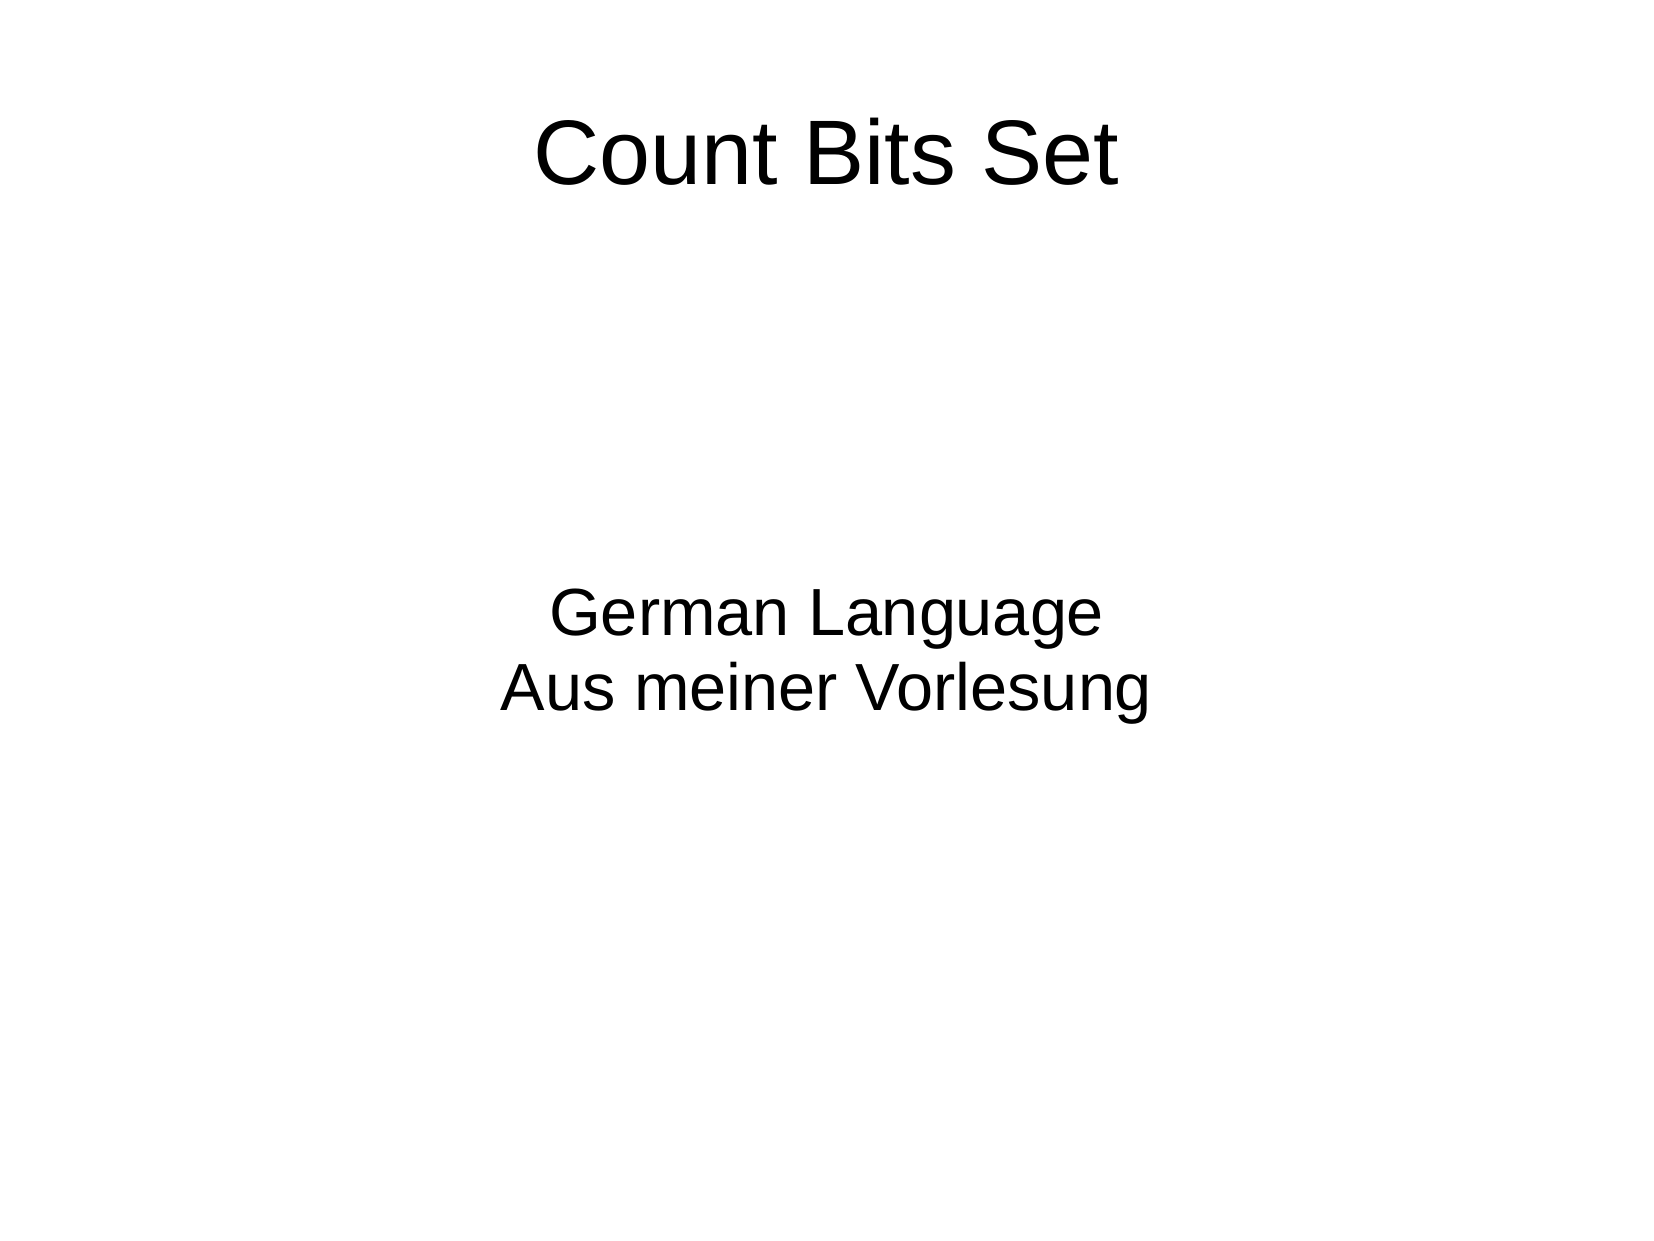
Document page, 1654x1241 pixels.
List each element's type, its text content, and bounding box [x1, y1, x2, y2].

title Count Bits Set [82, 49, 1571, 257]
subtitle German Language Aus meiner Vorlesung [82, 290, 1571, 1010]
